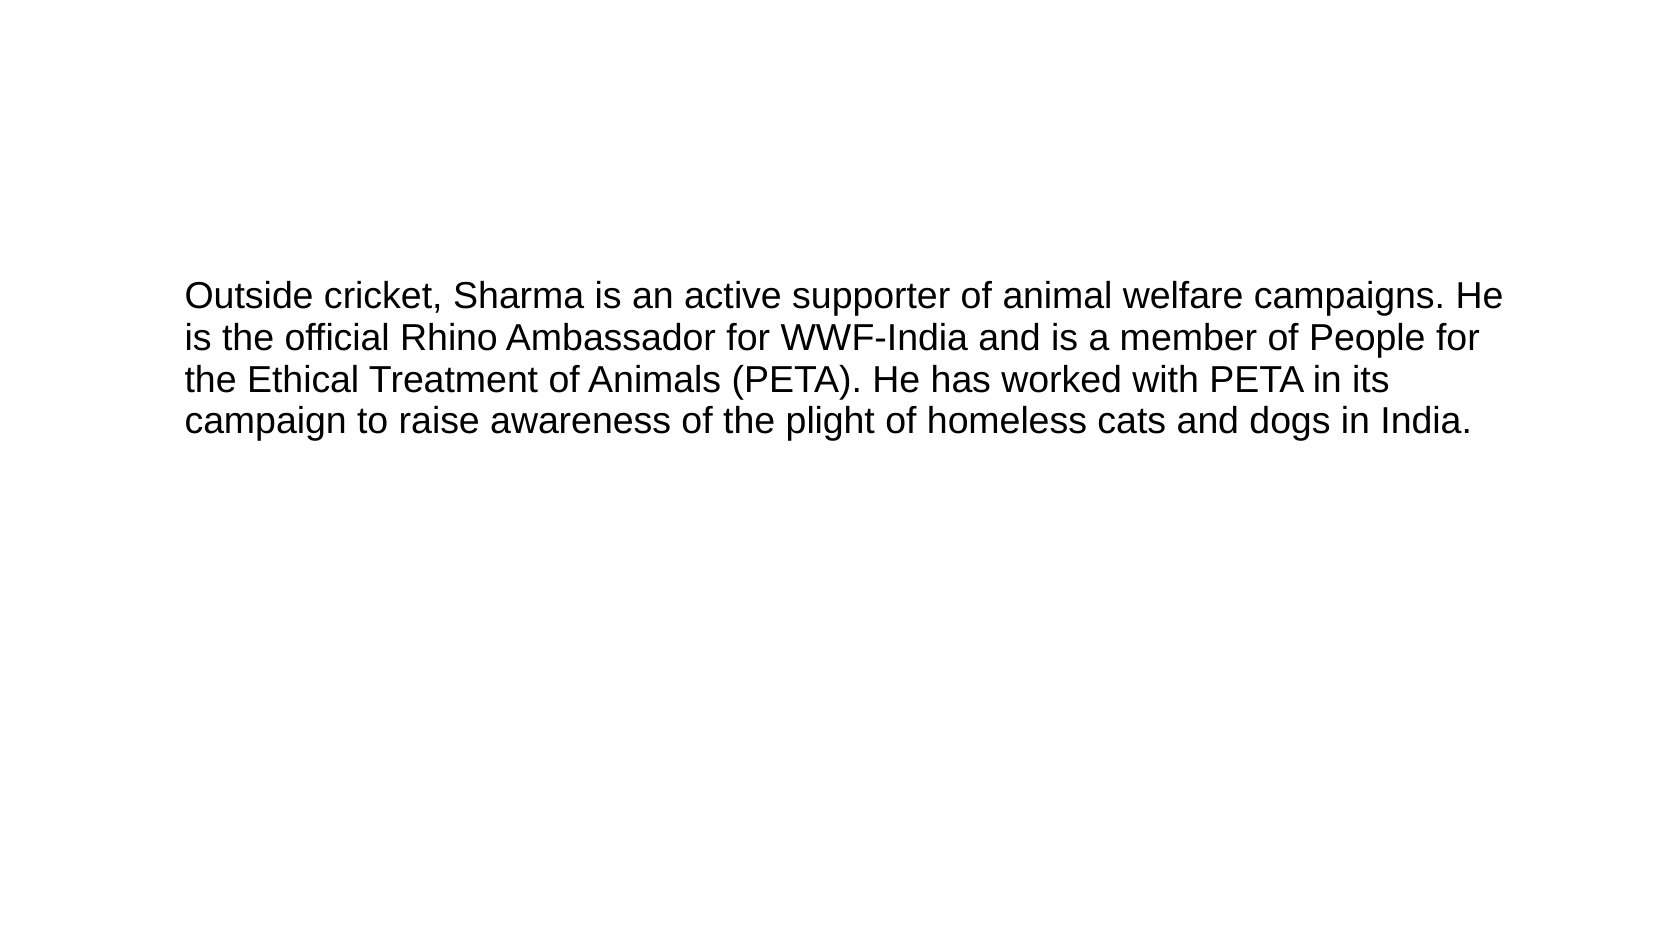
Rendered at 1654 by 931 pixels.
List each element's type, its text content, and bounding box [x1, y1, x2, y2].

text_box Outside cricket, Sharma is an active supporter of animal welfare campaigns. He is the official Rhino Ambassador for WWF-India and is a member of People for the Ethical Treatment of Animals (PETA). He has worked with PETA in its campaign to raise awareness of the plight of homeless cats and dogs in India. [169, 266, 1546, 637]
